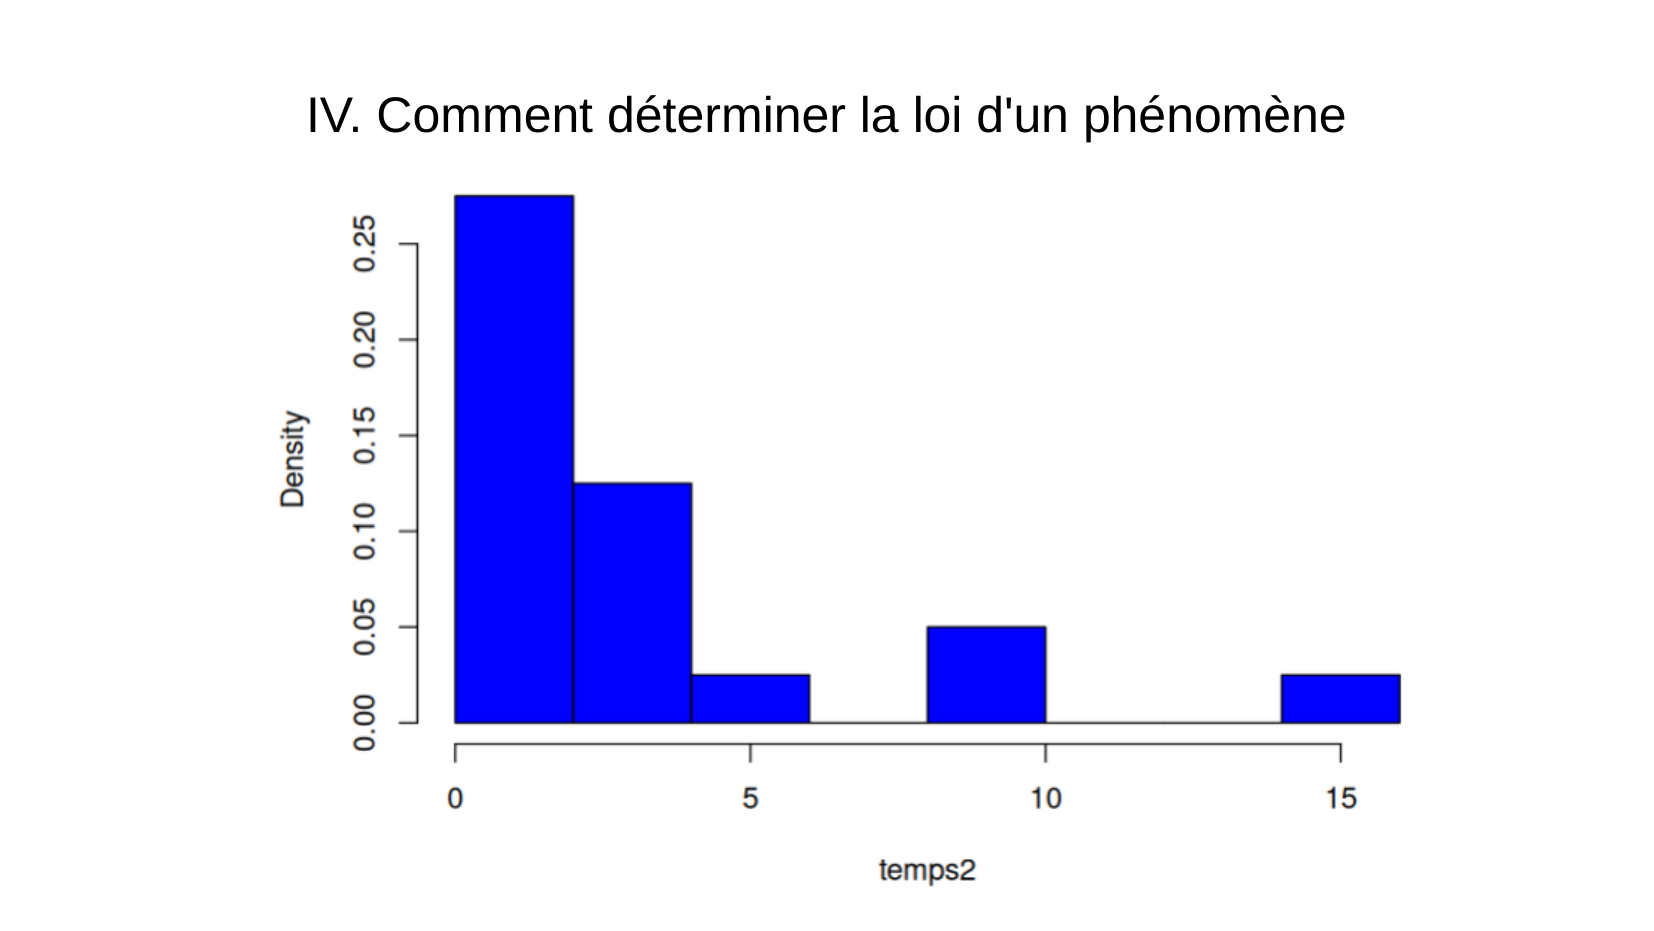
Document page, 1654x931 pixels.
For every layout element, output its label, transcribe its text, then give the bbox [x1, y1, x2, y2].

title IV. Comment déterminer la loi d'un phénomène [82, 37, 1571, 193]
picture [274, 149, 1425, 901]
